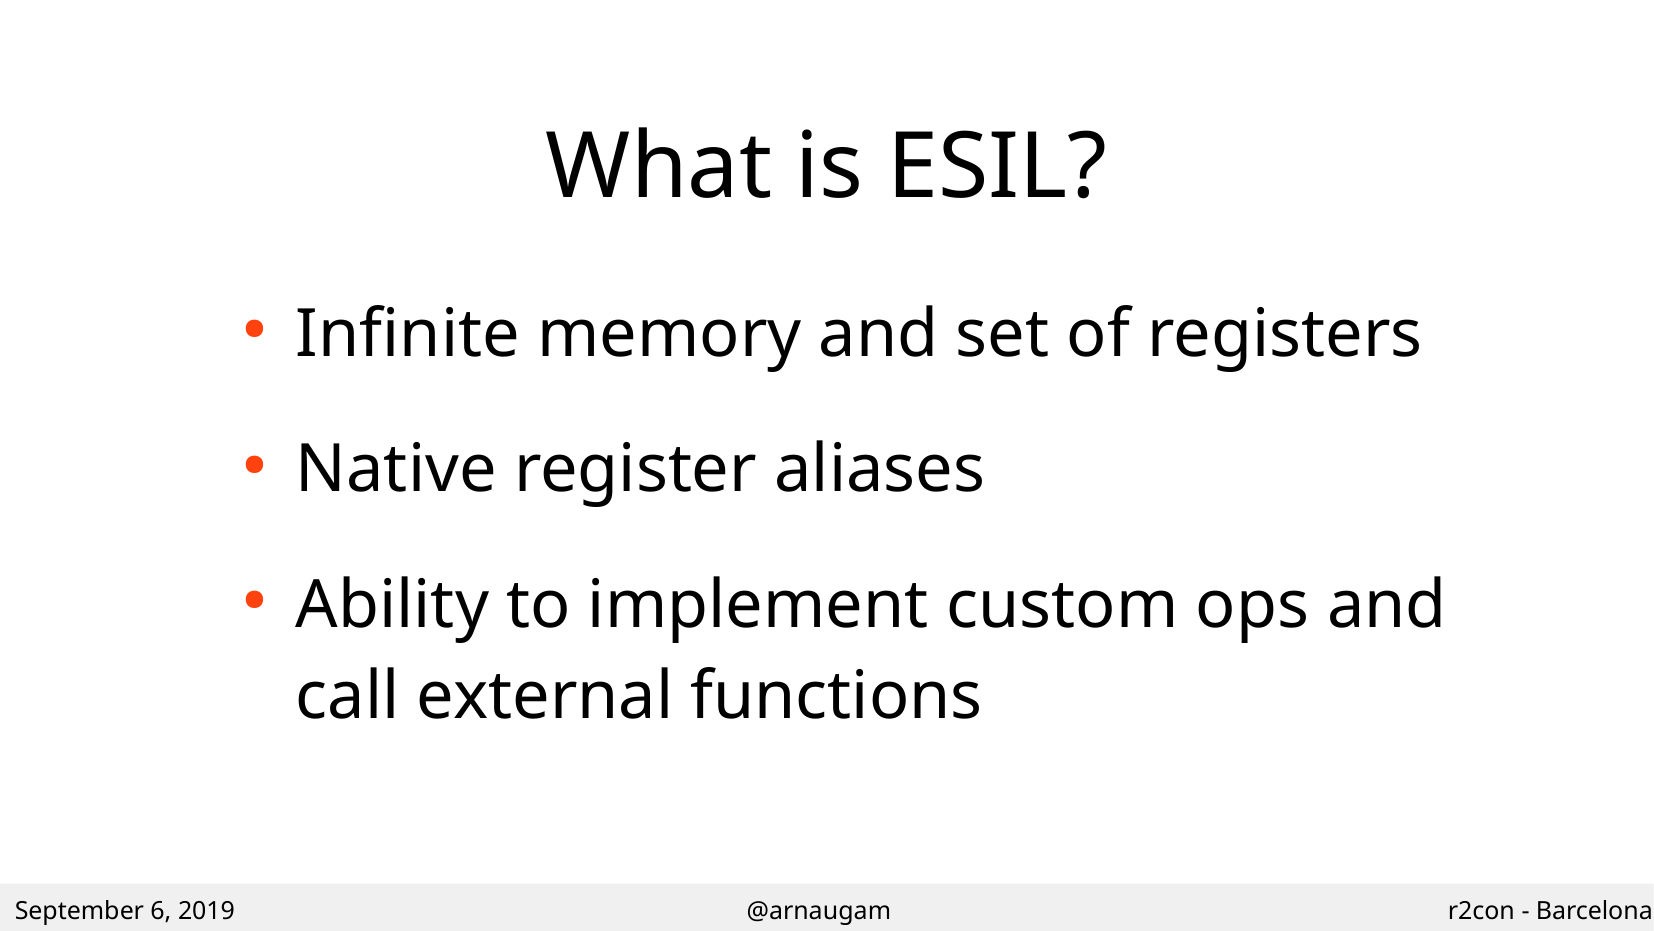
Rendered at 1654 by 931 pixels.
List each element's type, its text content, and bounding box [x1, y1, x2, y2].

title What is ESIL? [82, 84, 1571, 240]
list Infinite memory and set of registers Native register aliases Ability to implement custom ops and call external functions [225, 284, 1501, 631]
